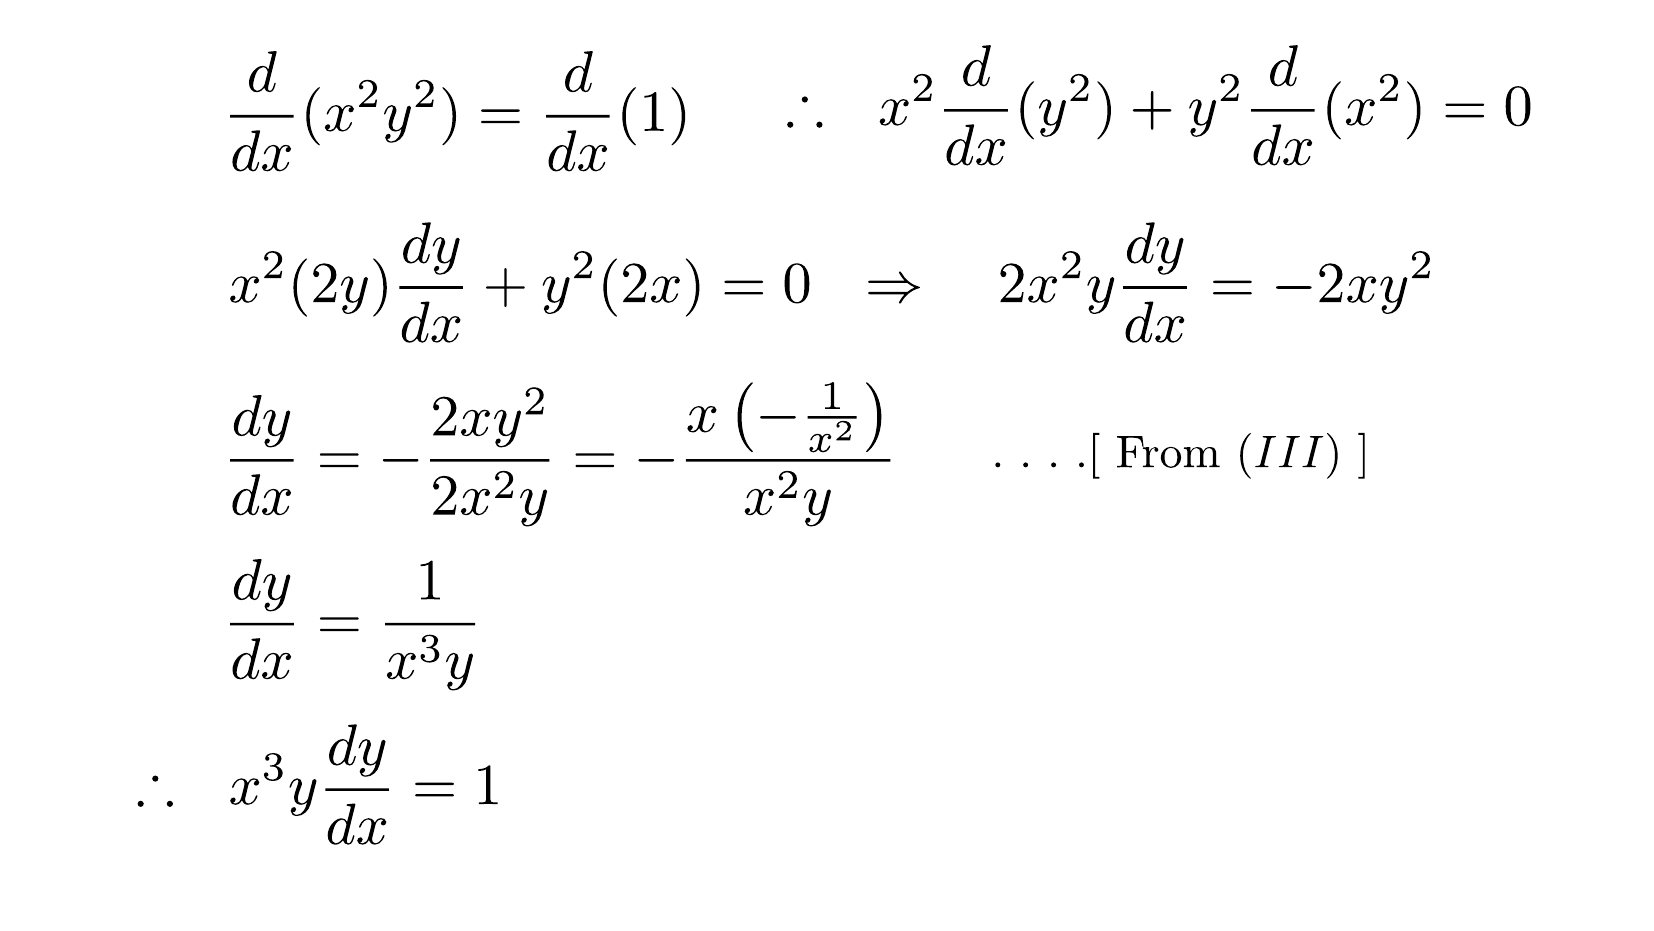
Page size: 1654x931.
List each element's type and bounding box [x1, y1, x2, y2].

title [47, 37, 1607, 886]
text_box [230, 222, 810, 343]
text_box [137, 775, 173, 807]
text_box [879, 45, 1531, 166]
text_box [230, 559, 476, 691]
text_box [230, 724, 498, 845]
text_box [230, 381, 891, 527]
text_box [867, 222, 1430, 343]
text_box [230, 51, 686, 172]
text_box [787, 96, 823, 128]
text_box [993, 432, 1365, 479]
